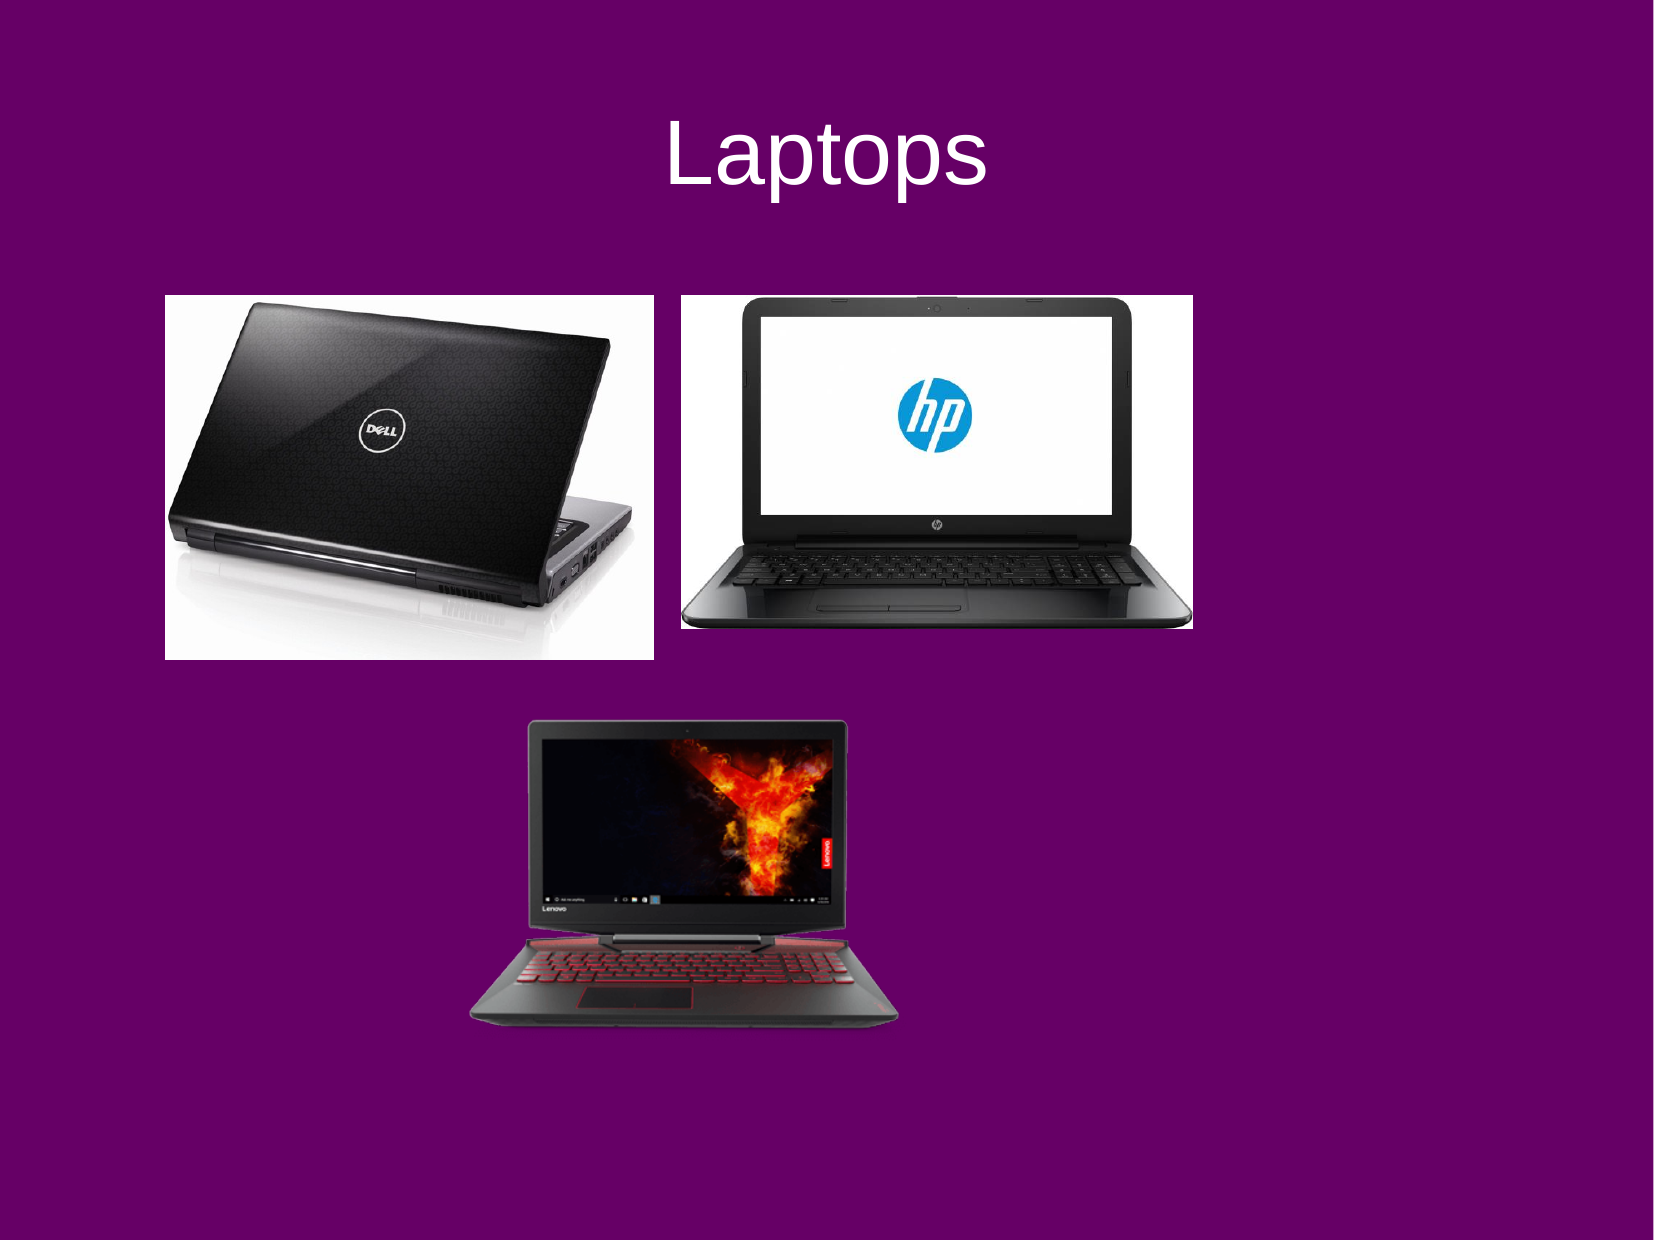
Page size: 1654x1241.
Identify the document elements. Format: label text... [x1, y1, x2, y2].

picture [165, 295, 654, 660]
title Laptops [82, 49, 1571, 257]
picture [681, 295, 1193, 629]
picture [433, 687, 934, 1063]
